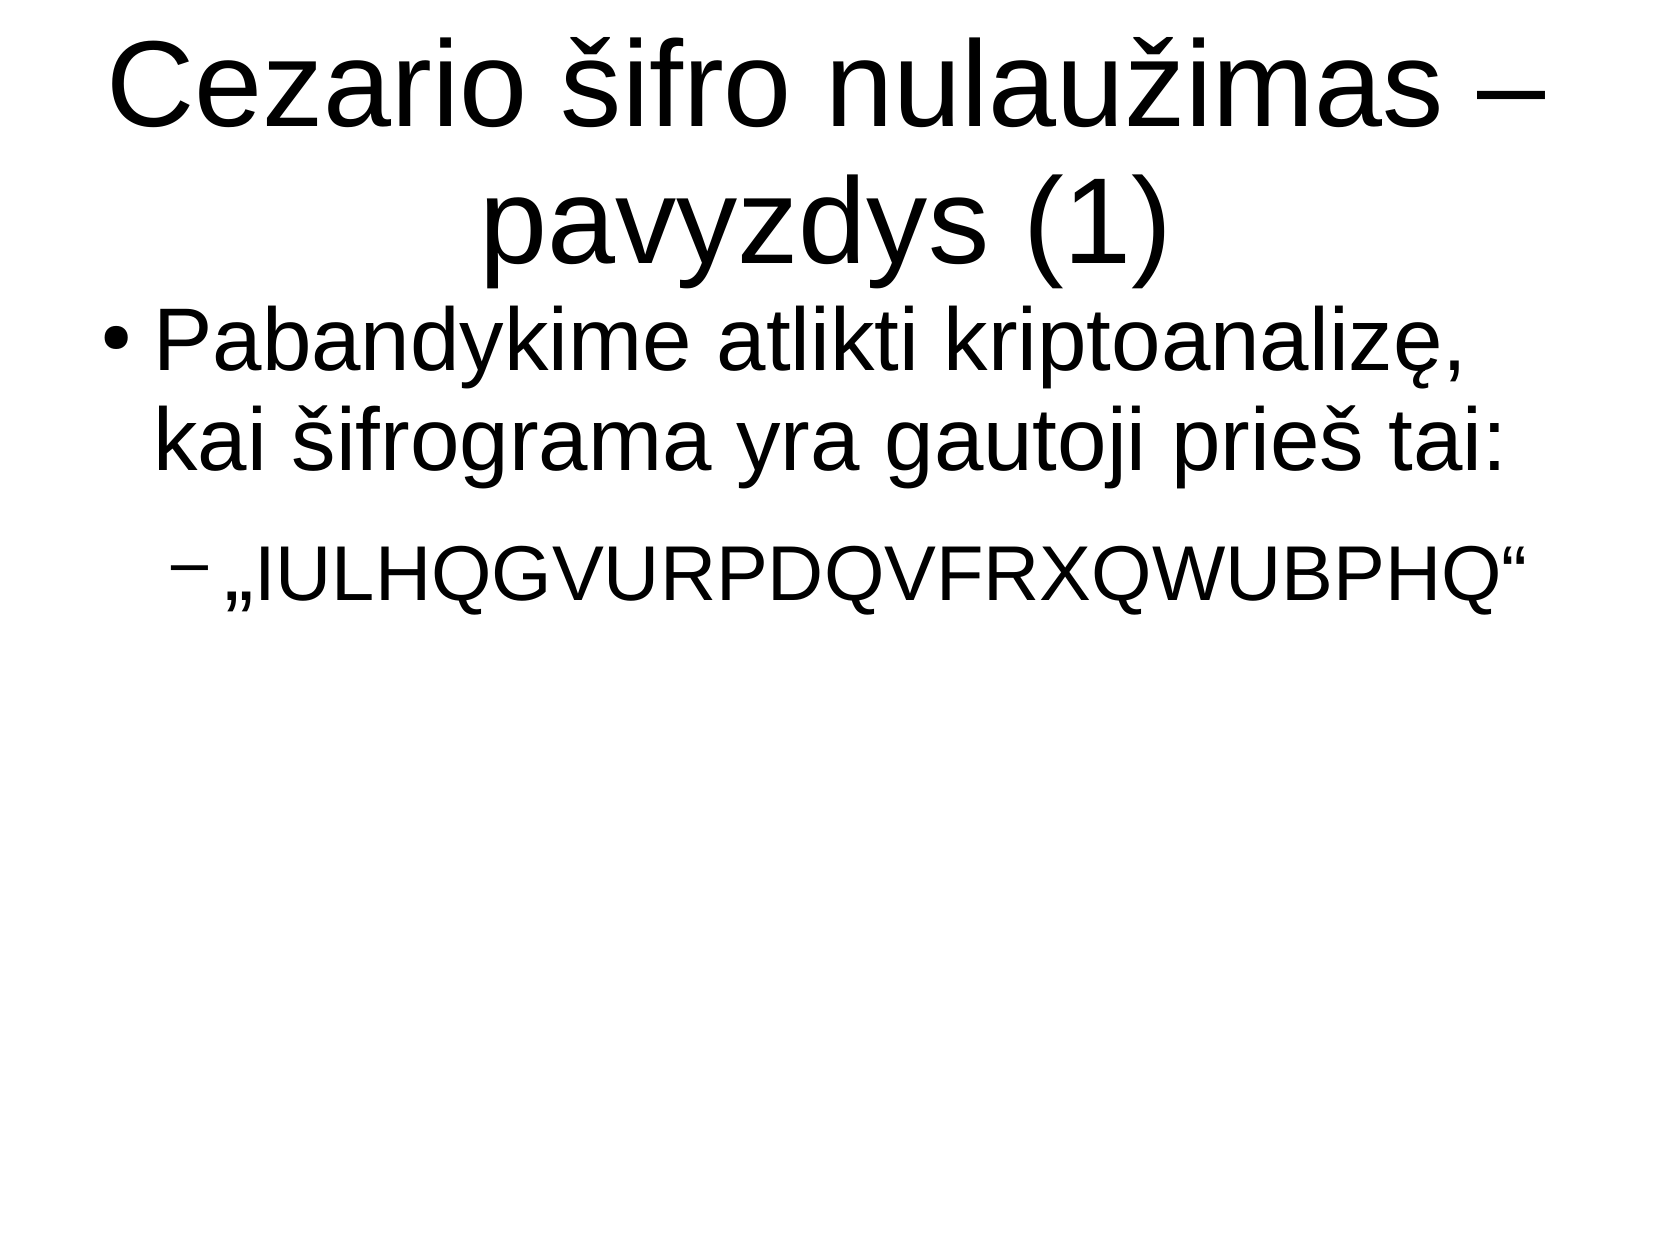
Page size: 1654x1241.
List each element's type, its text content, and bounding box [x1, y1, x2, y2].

list Pabandykime atlikti kriptoanalizę, kai šifrograma yra gautoji prieš tai: „IULHQGVURPDQVFRXQWUBPHQ“ [82, 290, 1571, 1010]
title Cezario šifro nulaužimas – pavyzdys (1) [82, 16, 1571, 290]
